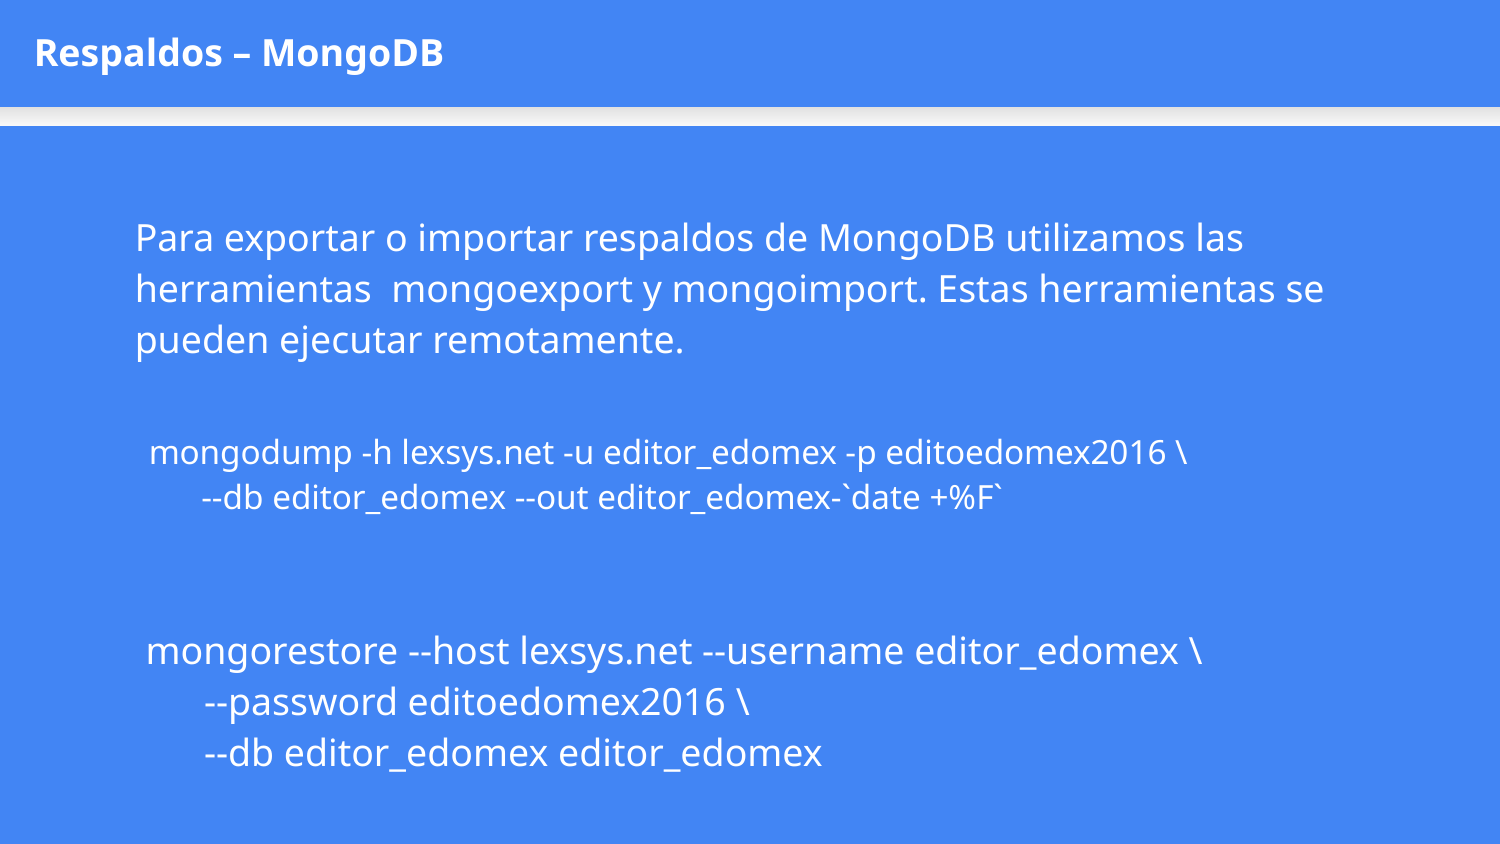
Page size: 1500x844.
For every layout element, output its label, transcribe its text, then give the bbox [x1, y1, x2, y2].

title Respaldos – MongoDB [33, 2, 1482, 102]
text_box Para exportar o importar respaldos de MongoDB utilizamos las herramientas mongoexport y mongoimport. Estas herramientas se pueden ejecutar remotamente. [120, 203, 1396, 351]
text_box mongodump -h lexsys.net -u editor_edomex -p editoedomex2016 \ --db editor_edomex --out editor_edomex-`date +%F` [134, 421, 1378, 592]
text_box mongorestore --host lexsys.net --username editor_edomex \ --password editoedomex2016 \ --db editor_edomex editor_edomex [130, 617, 1439, 809]
